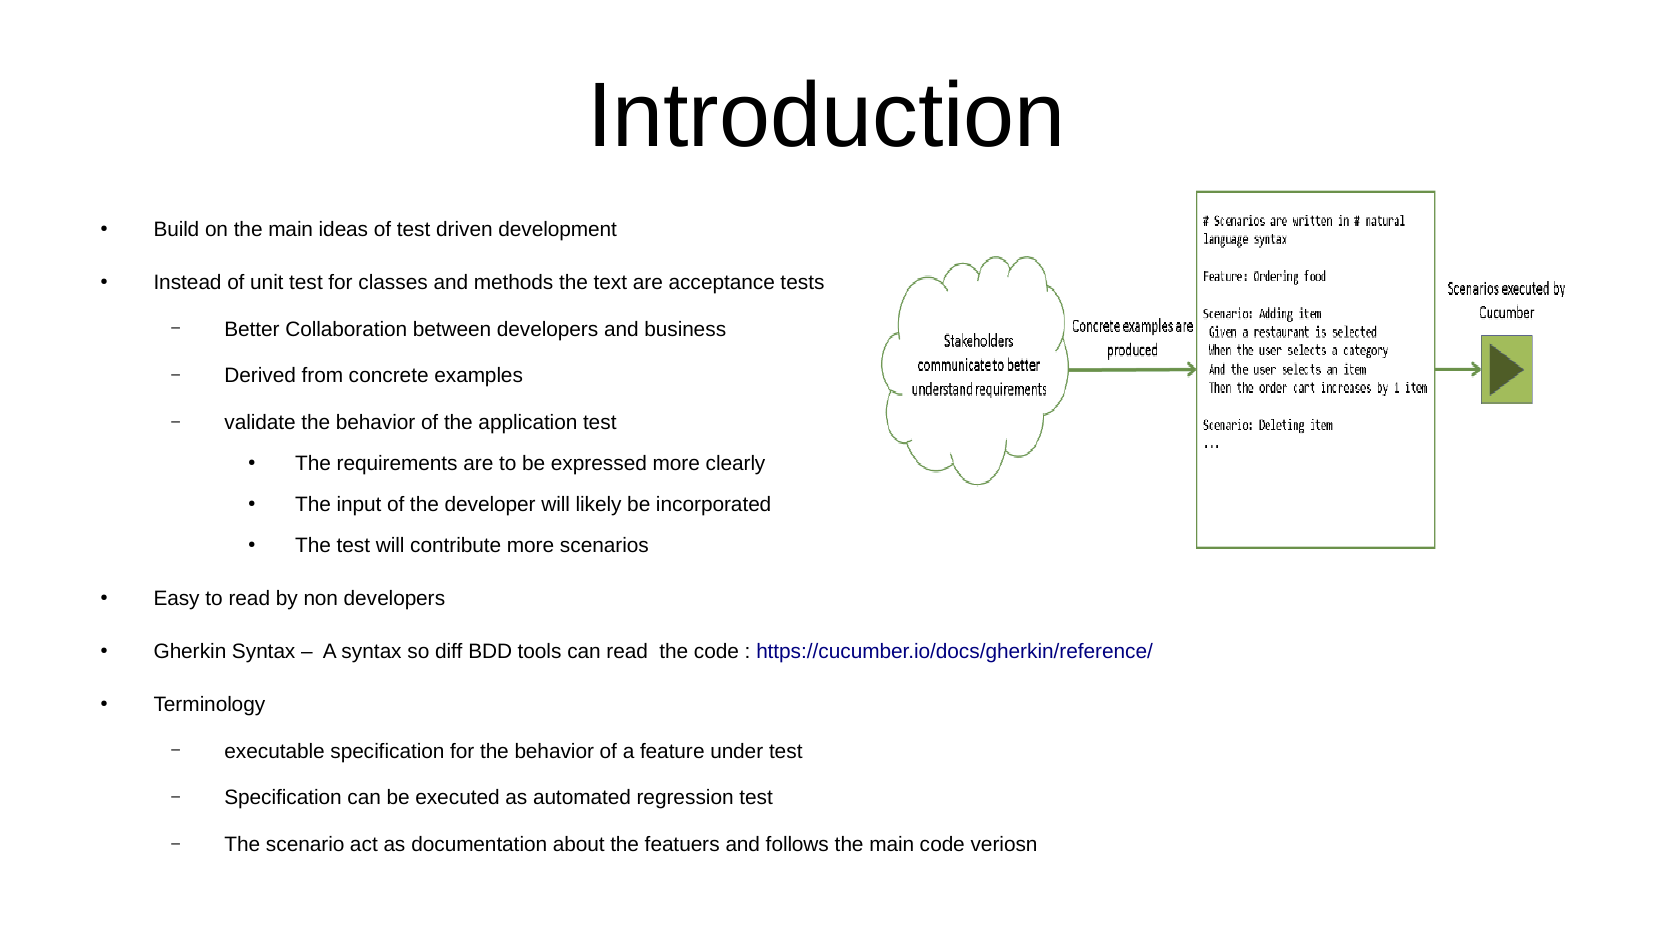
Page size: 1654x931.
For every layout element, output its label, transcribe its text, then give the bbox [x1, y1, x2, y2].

title Introduction [82, 37, 1571, 193]
picture [870, 164, 1591, 559]
list Build on the main ideas of test driven development Instead of unit test for classes and methods the text are acceptance tests Better Collaboration between developers and business Derived from concrete examples validate the behavior of the application test The requirements are to be expressed more clearly The input of the developer will likely be incorporated The test will contribute more scenarios Easy to read by non developers Gherkin Syntax – A syntax so diff BDD tools can read the code : https://cucumber.io/docs/gherkin/reference/ Terminology executable specification for the behavior of a feature under test Specification can be executed as automated regression test The scenario act as documentation about the featuers and follows the main code veriosn [82, 217, 1571, 901]
